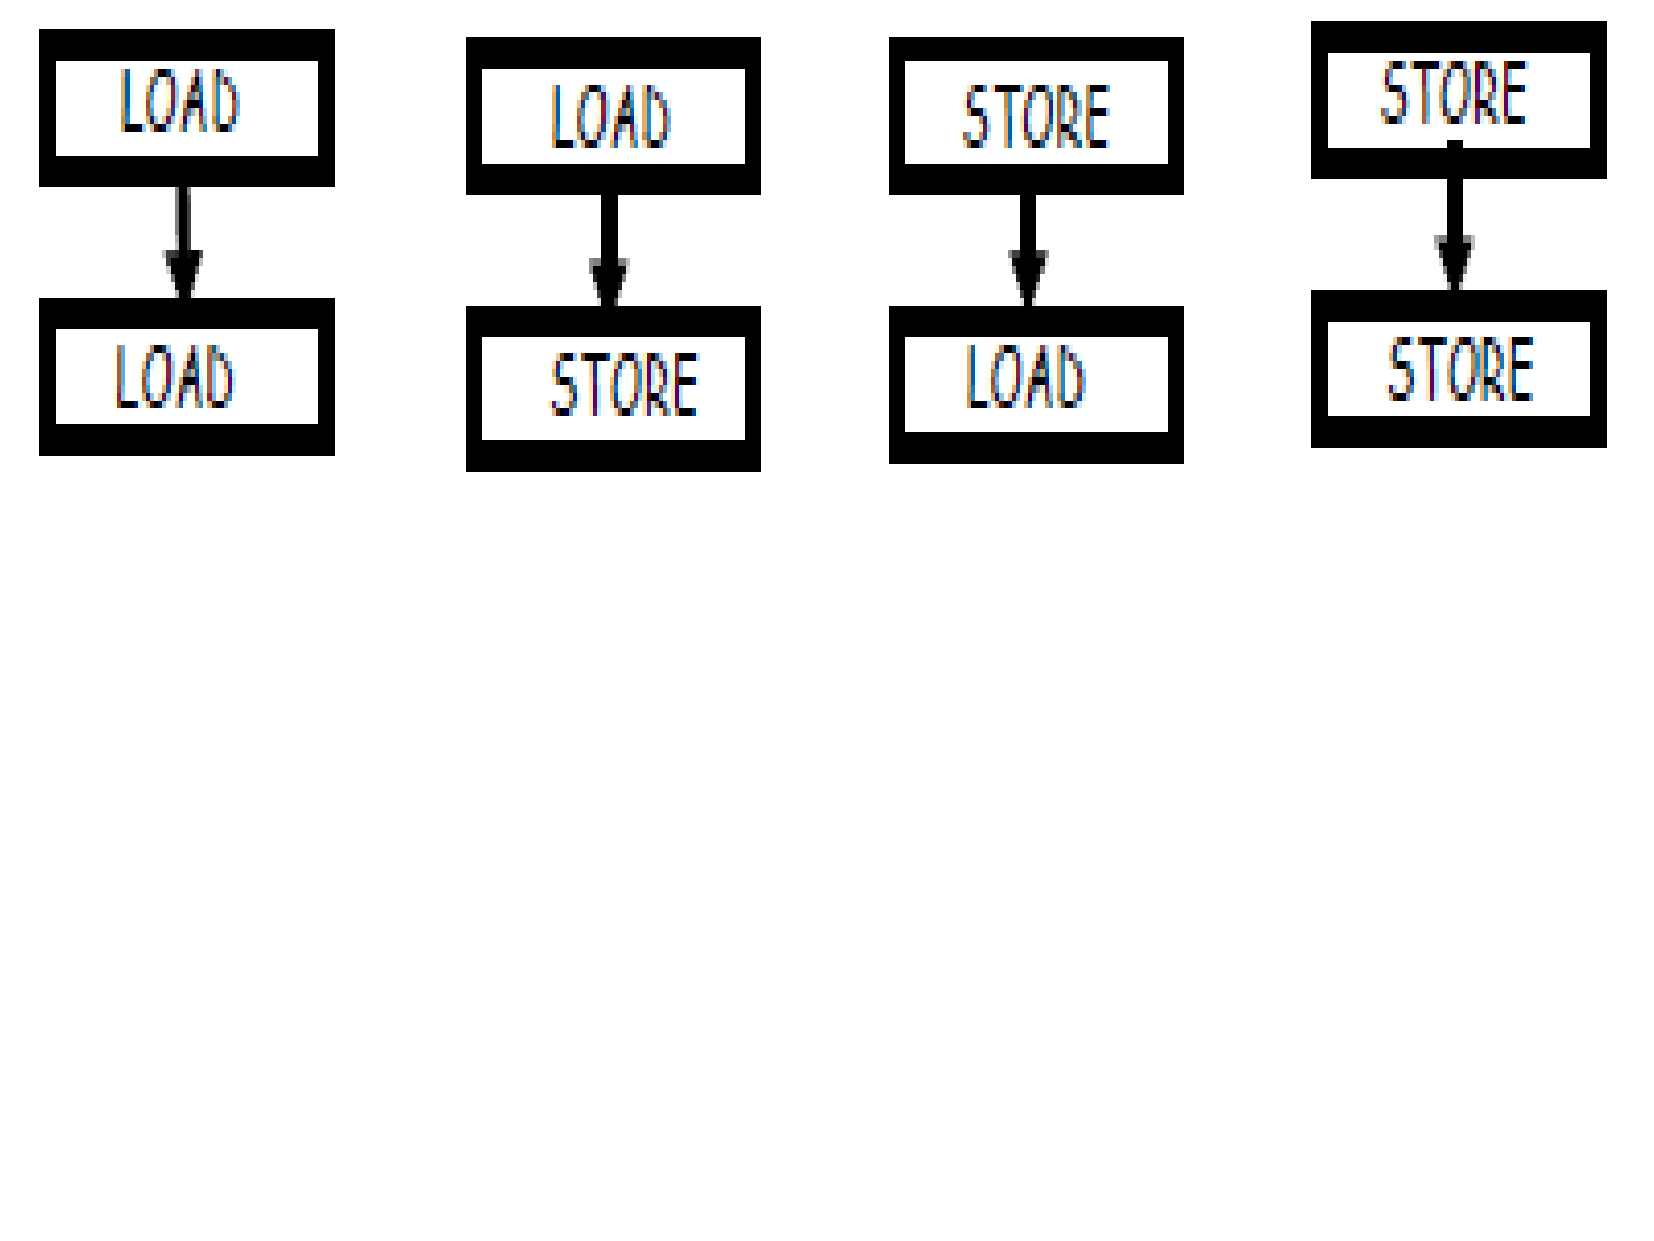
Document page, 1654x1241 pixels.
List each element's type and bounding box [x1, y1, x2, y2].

picture [11, 14, 1636, 481]
